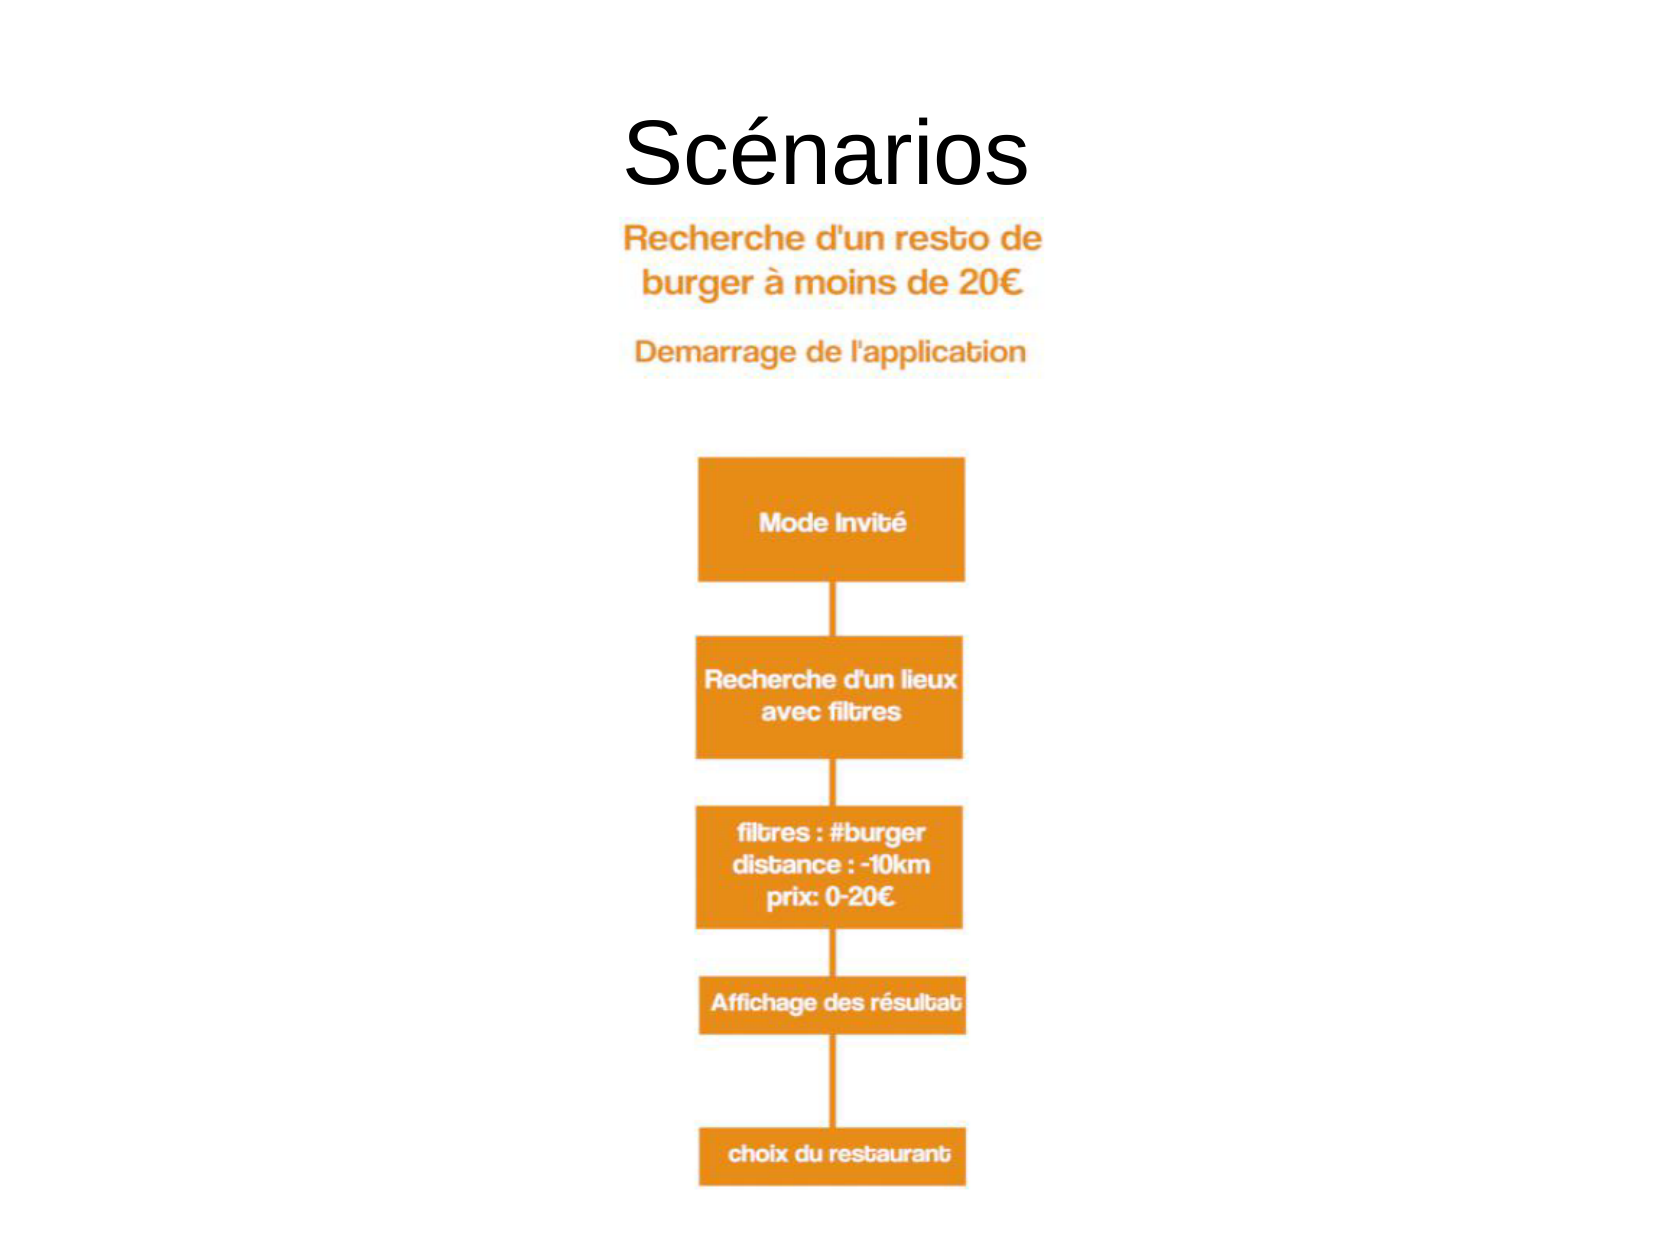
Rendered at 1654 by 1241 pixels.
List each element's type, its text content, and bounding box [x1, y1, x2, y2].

picture [602, 207, 1063, 1217]
title Scénarios [82, 49, 1571, 257]
